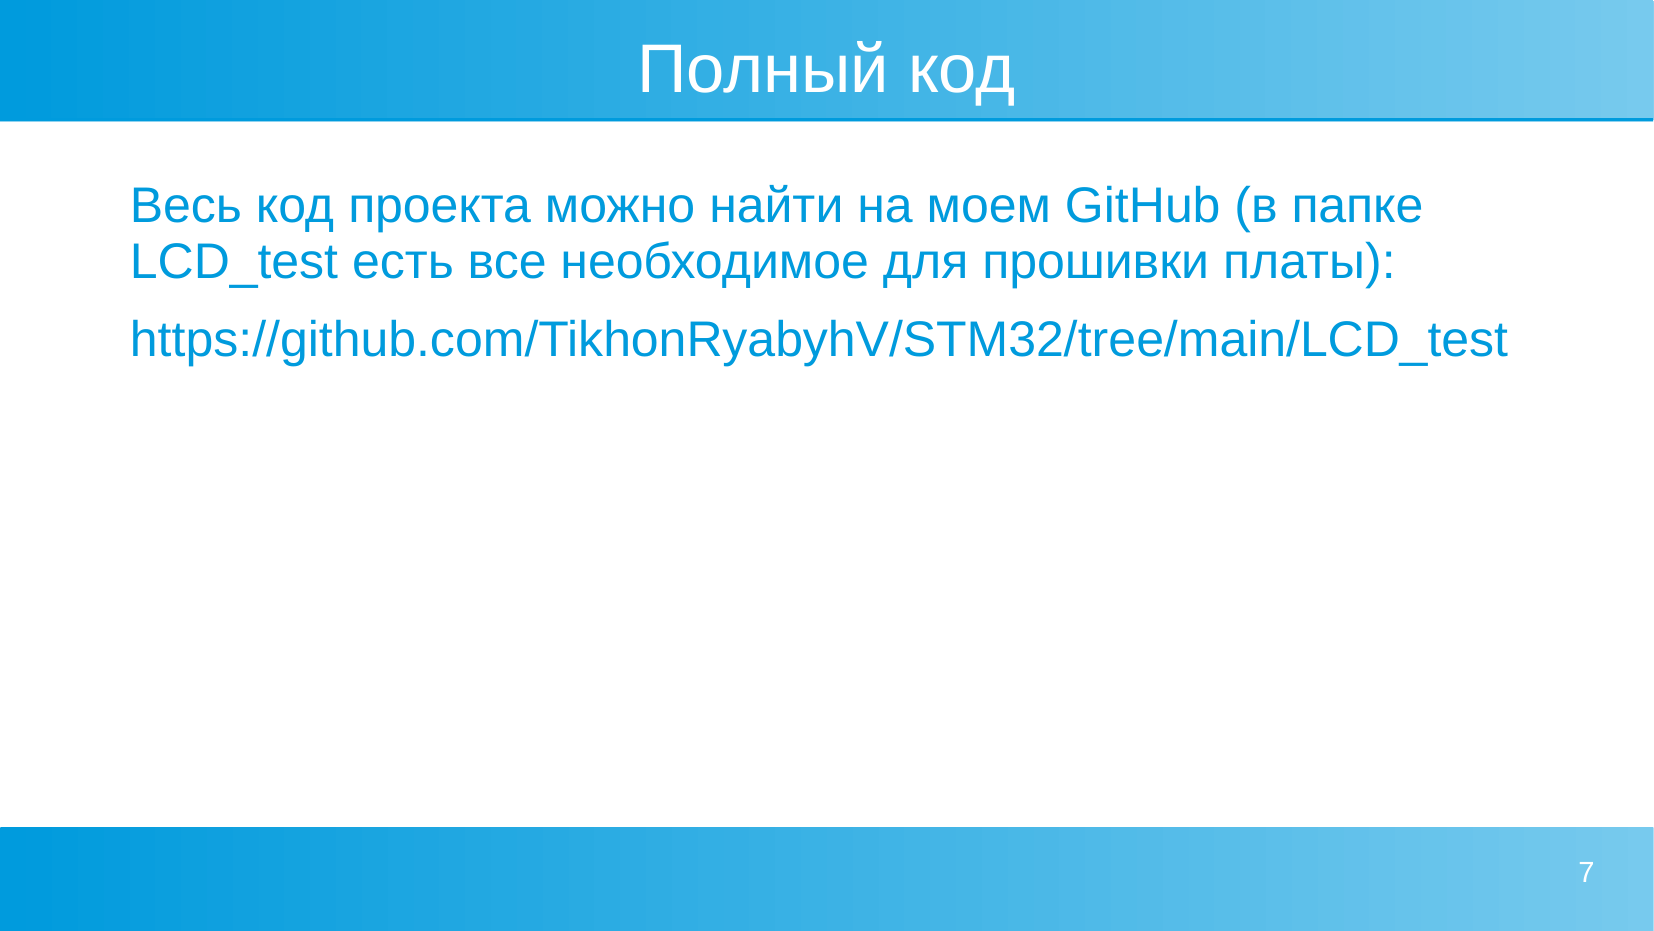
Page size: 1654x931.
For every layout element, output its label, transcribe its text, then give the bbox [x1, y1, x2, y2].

title Полный код [59, 29, 1595, 108]
list Весь код проекта можно найти на моем GitHub (в папке LCD_test есть все необходимое для прошивки платы): https://github.com/TikhonRyabyhV/STM32/tree/main/LCD_test [59, 177, 1595, 768]
